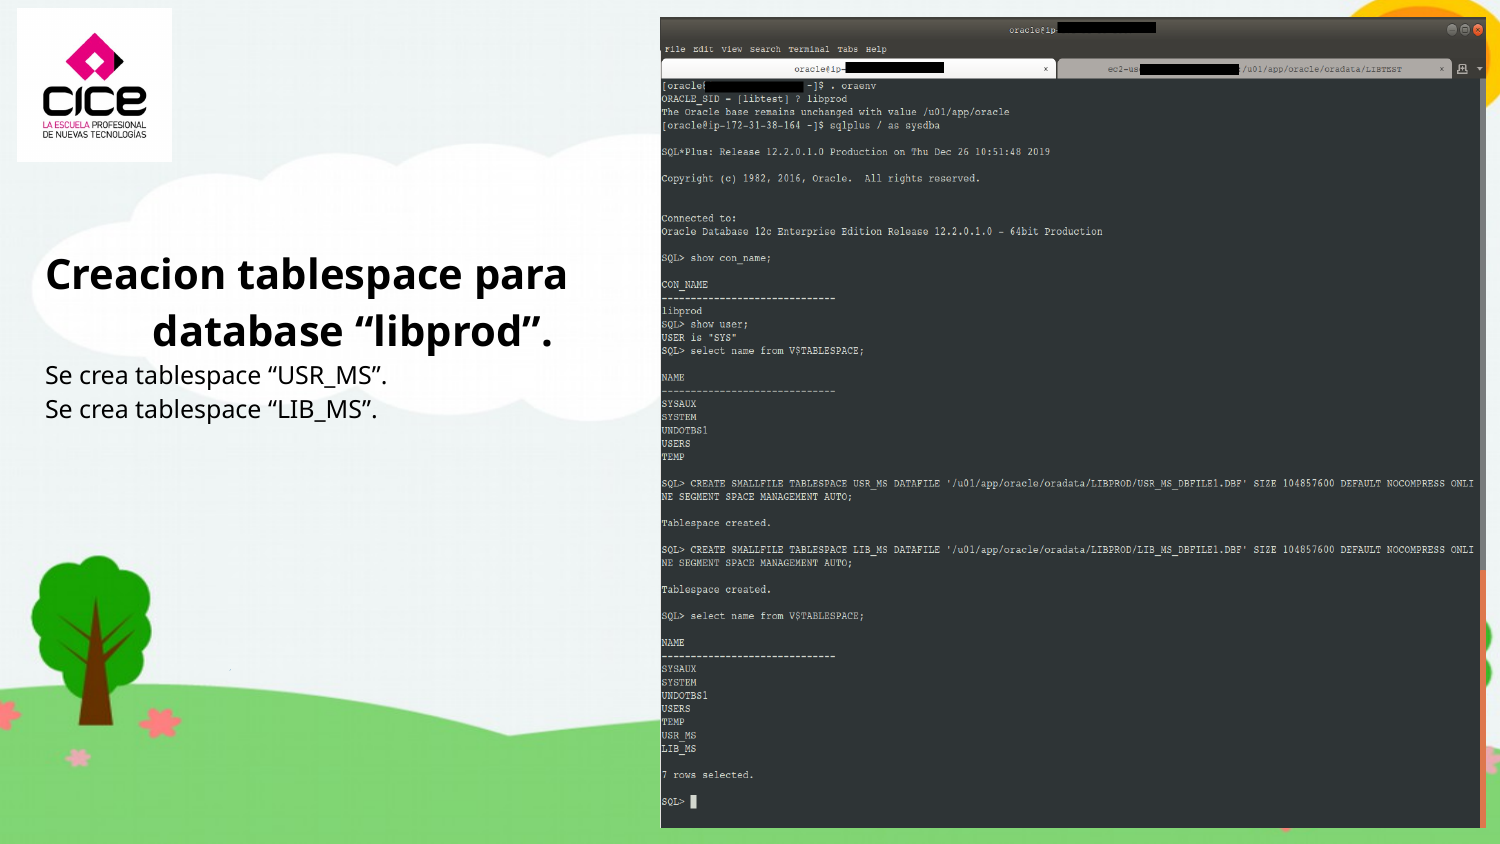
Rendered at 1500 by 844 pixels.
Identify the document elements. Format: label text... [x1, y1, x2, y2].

picture [0, 0, 1500, 844]
title Creacion tablespace para database “libprod”. Se crea tablespace “USR_MS”. Se crea tablespace “LIB_MS”. [45, 235, 618, 436]
